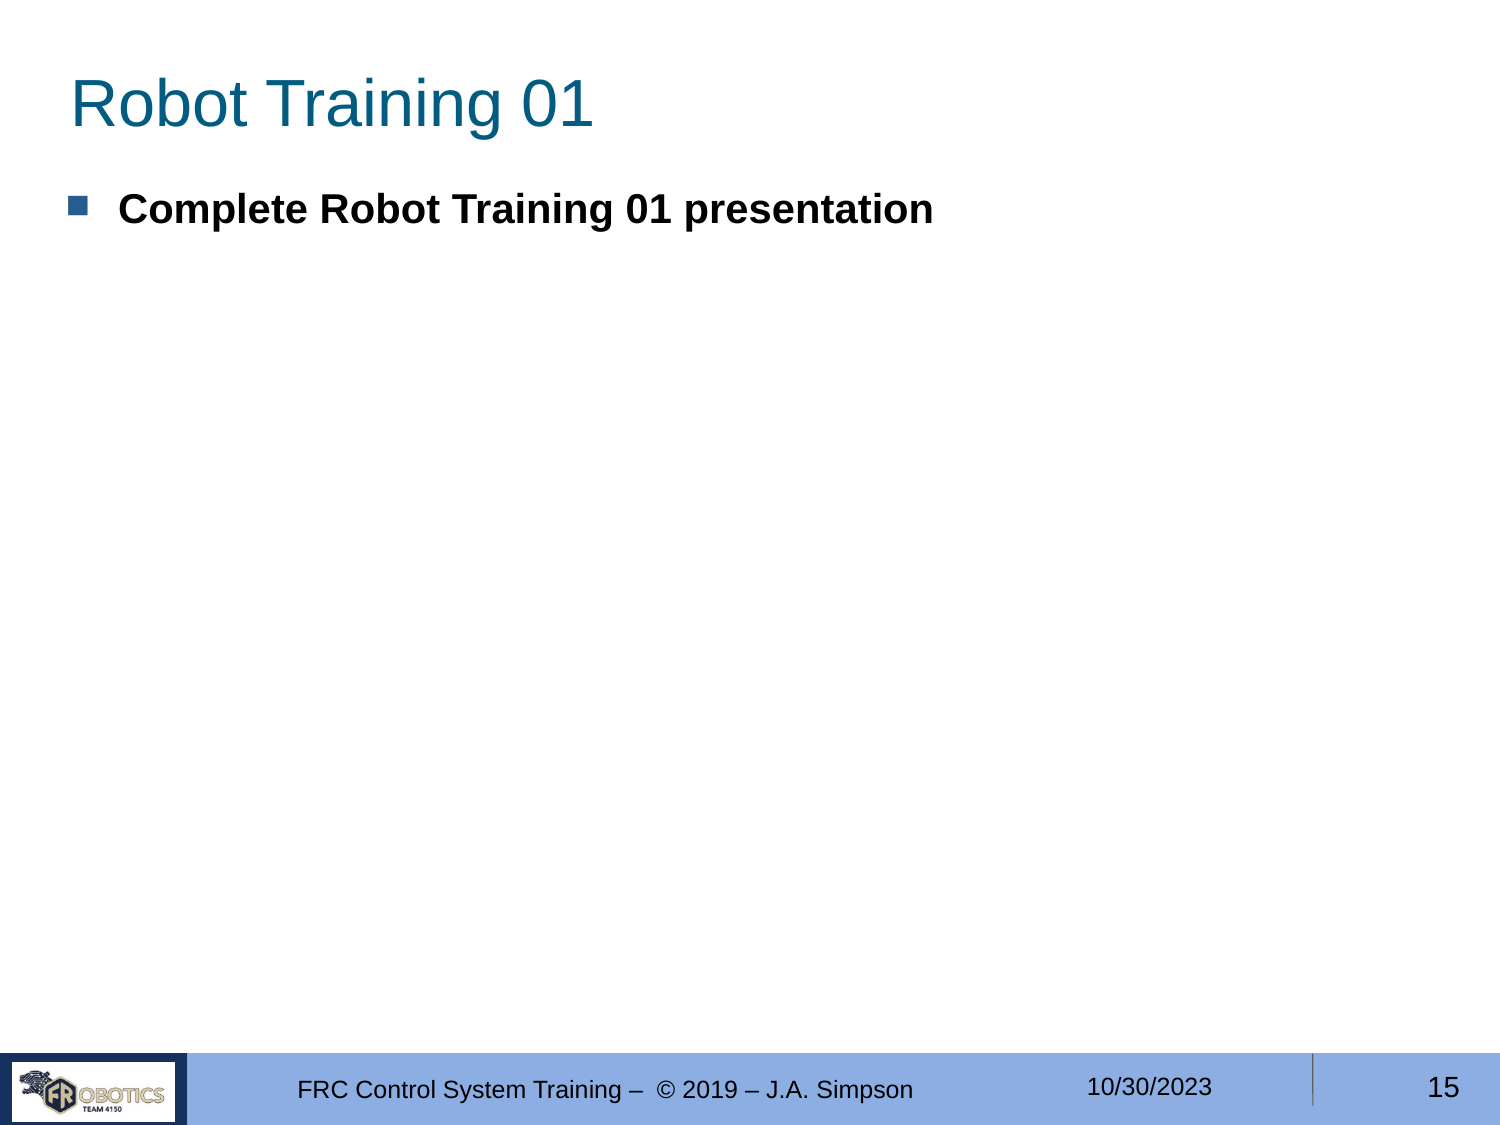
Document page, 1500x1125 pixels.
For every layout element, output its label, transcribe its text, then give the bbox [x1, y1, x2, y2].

footer FRC Control System Training – © 2019 – J.A. Simpson [225, 1074, 988, 1103]
slide_number 10/30/2023 [1012, 1071, 1288, 1100]
title Robot Training 01 [55, 52, 1443, 148]
picture [12, 1062, 175, 1122]
slide_number <number> [1337, 1072, 1475, 1100]
list Complete Robot Training 01 presentation [55, 174, 1340, 538]
